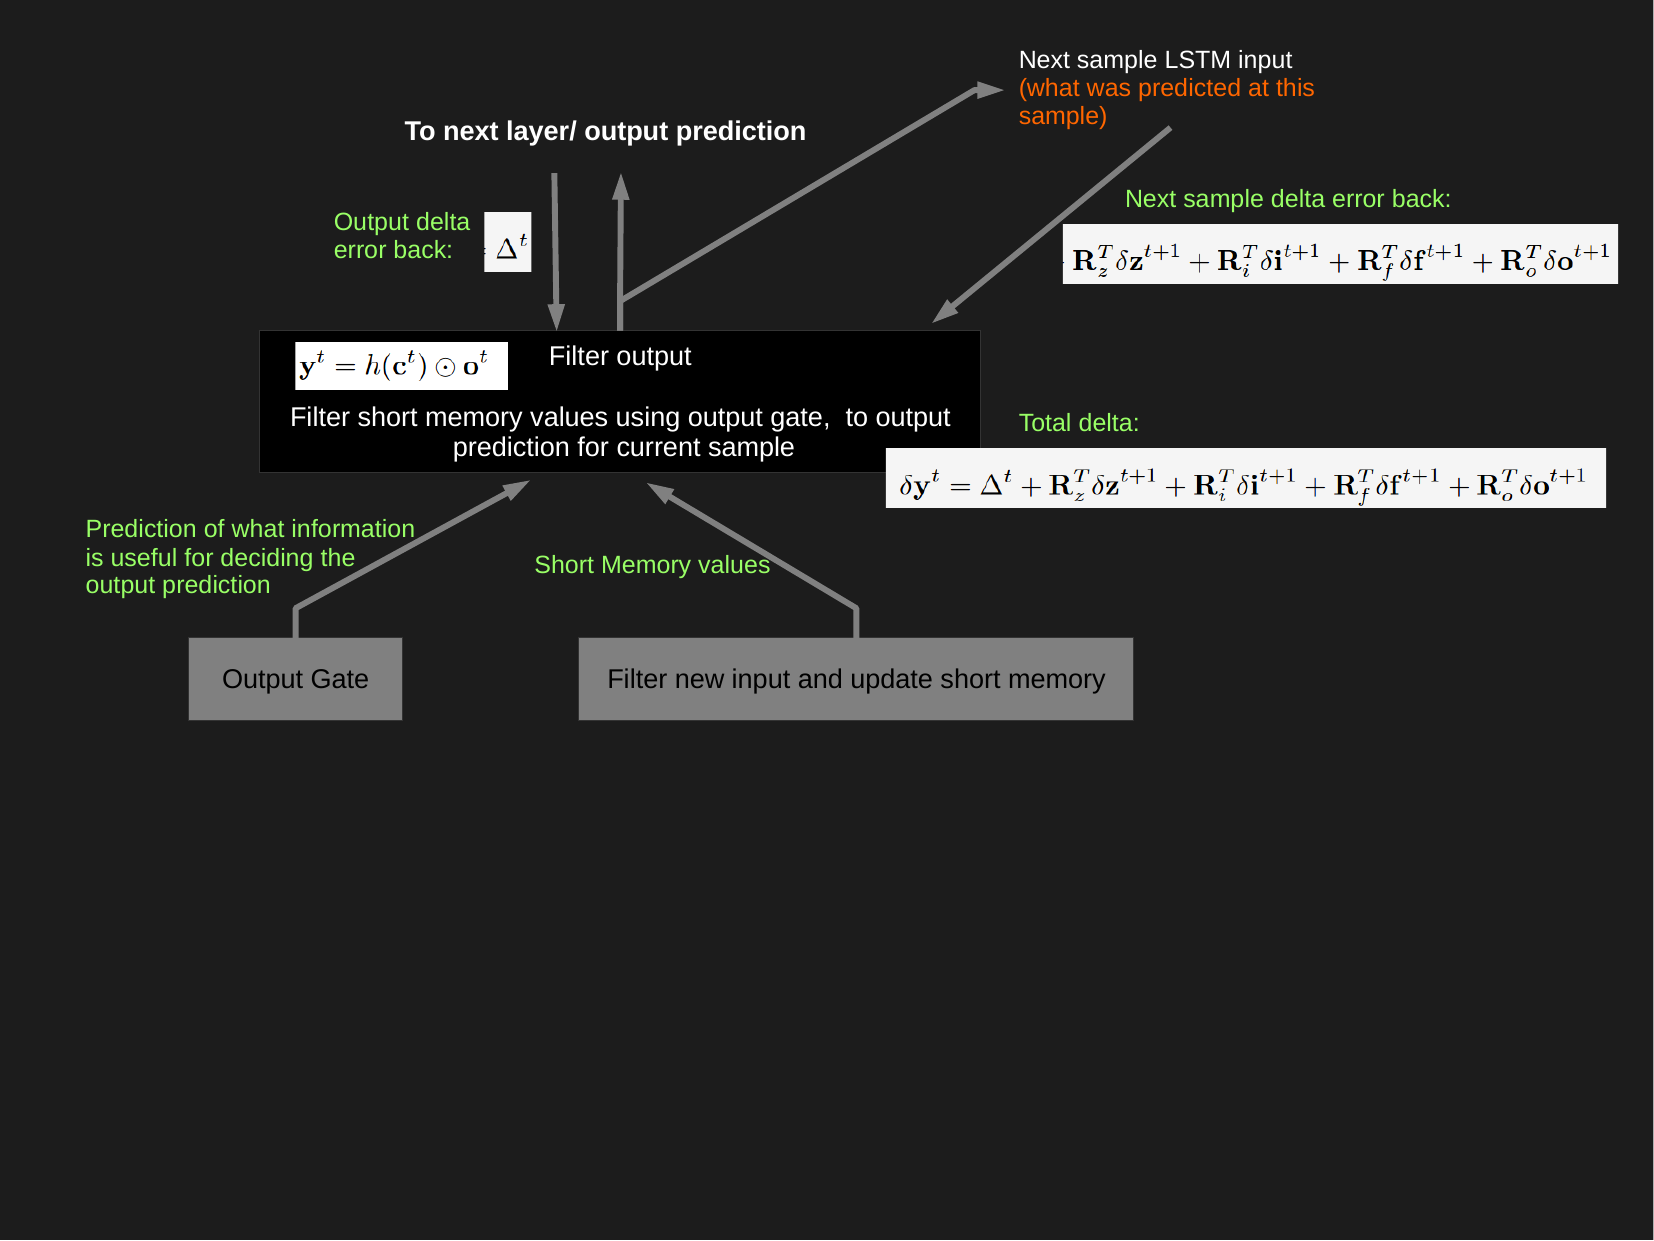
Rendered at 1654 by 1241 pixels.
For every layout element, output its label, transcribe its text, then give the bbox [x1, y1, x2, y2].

picture [497, 212, 532, 272]
picture [885, 448, 1607, 508]
text_box To next layer/ output prediction [389, 108, 827, 154]
text_box Output Gate [188, 637, 403, 721]
text_box Output delta error back: [318, 200, 497, 272]
text_box Short Memory values [519, 543, 804, 612]
text_box Prediction of what information is useful for deciding the output prediction [70, 507, 438, 607]
text_box Filter output Filter short memory values using output gate, to output prediction for current sample [259, 330, 981, 473]
text_box Next sample delta error back: [1110, 177, 1477, 249]
text_box Next sample LSTM input (what was predicted at this sample) [1003, 38, 1335, 142]
text_box Filter new input and update short memory [578, 637, 1134, 721]
picture [1062, 224, 1619, 284]
text_box Total delta: [1003, 401, 1371, 473]
picture [295, 342, 508, 390]
